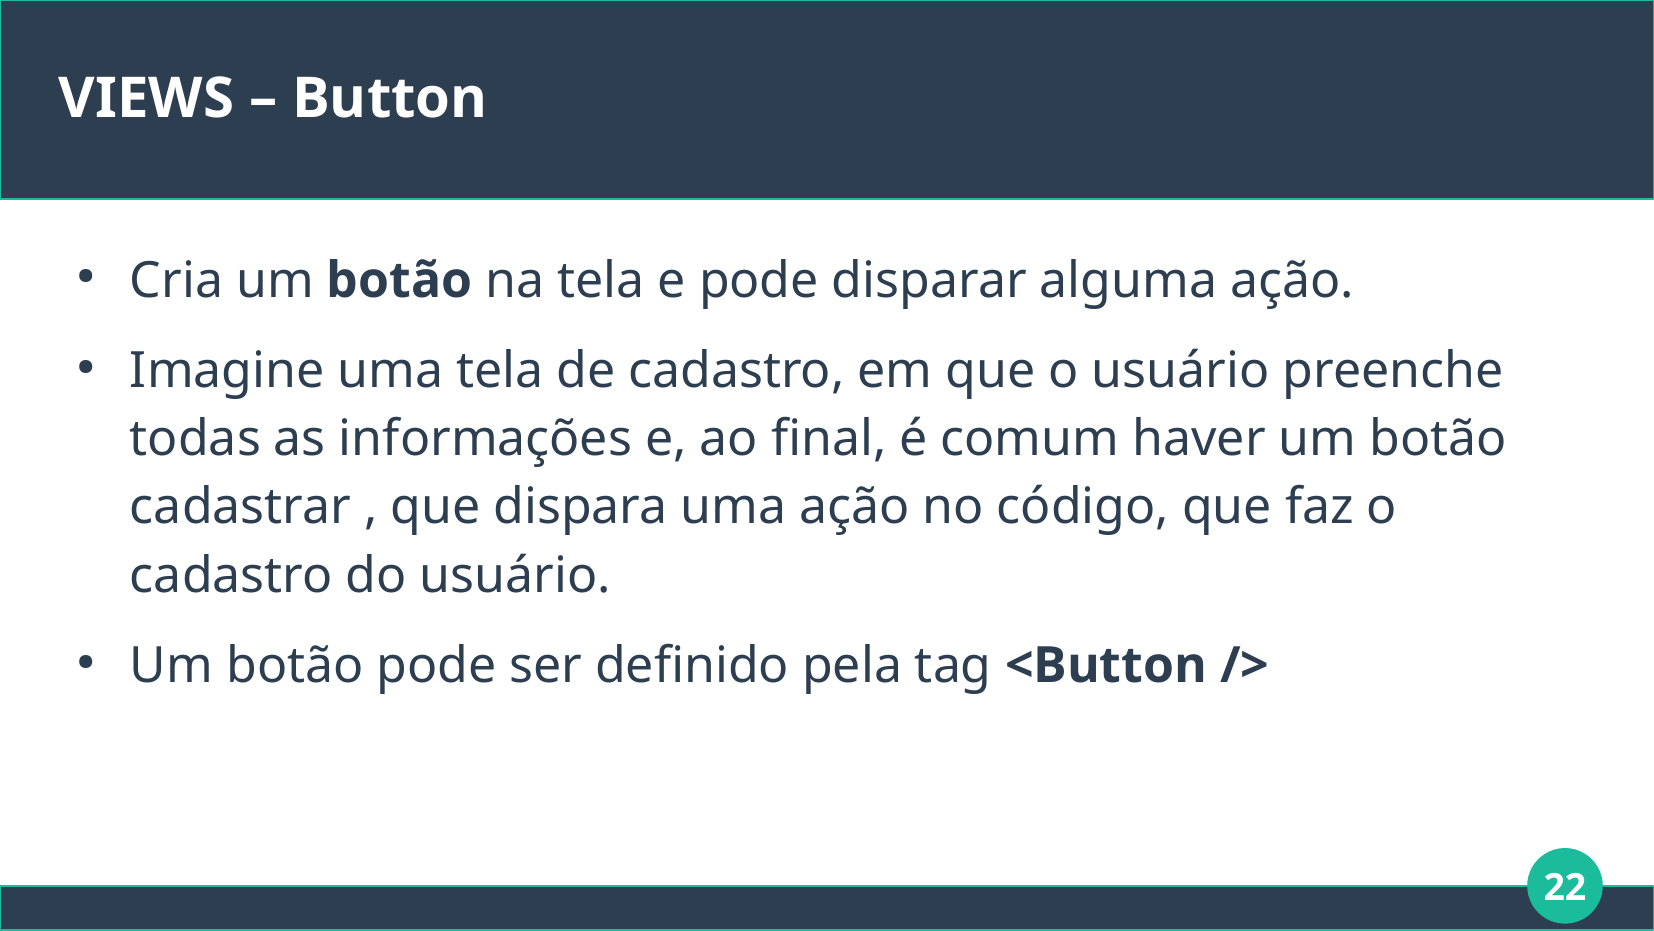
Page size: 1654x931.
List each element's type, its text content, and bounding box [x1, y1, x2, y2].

list Cria um botão na tela e pode disparar alguma ação. Imagine uma tela de cadastro, em que o usuário preenche todas as informações e, ao final, é comum haver um botão cadastrar , que dispara uma ação no código, que faz o cadastro do usuário. Um botão pode ser definido pela tag <Button /> [59, 243, 1595, 864]
title VIEWS – Button [59, 37, 1595, 155]
